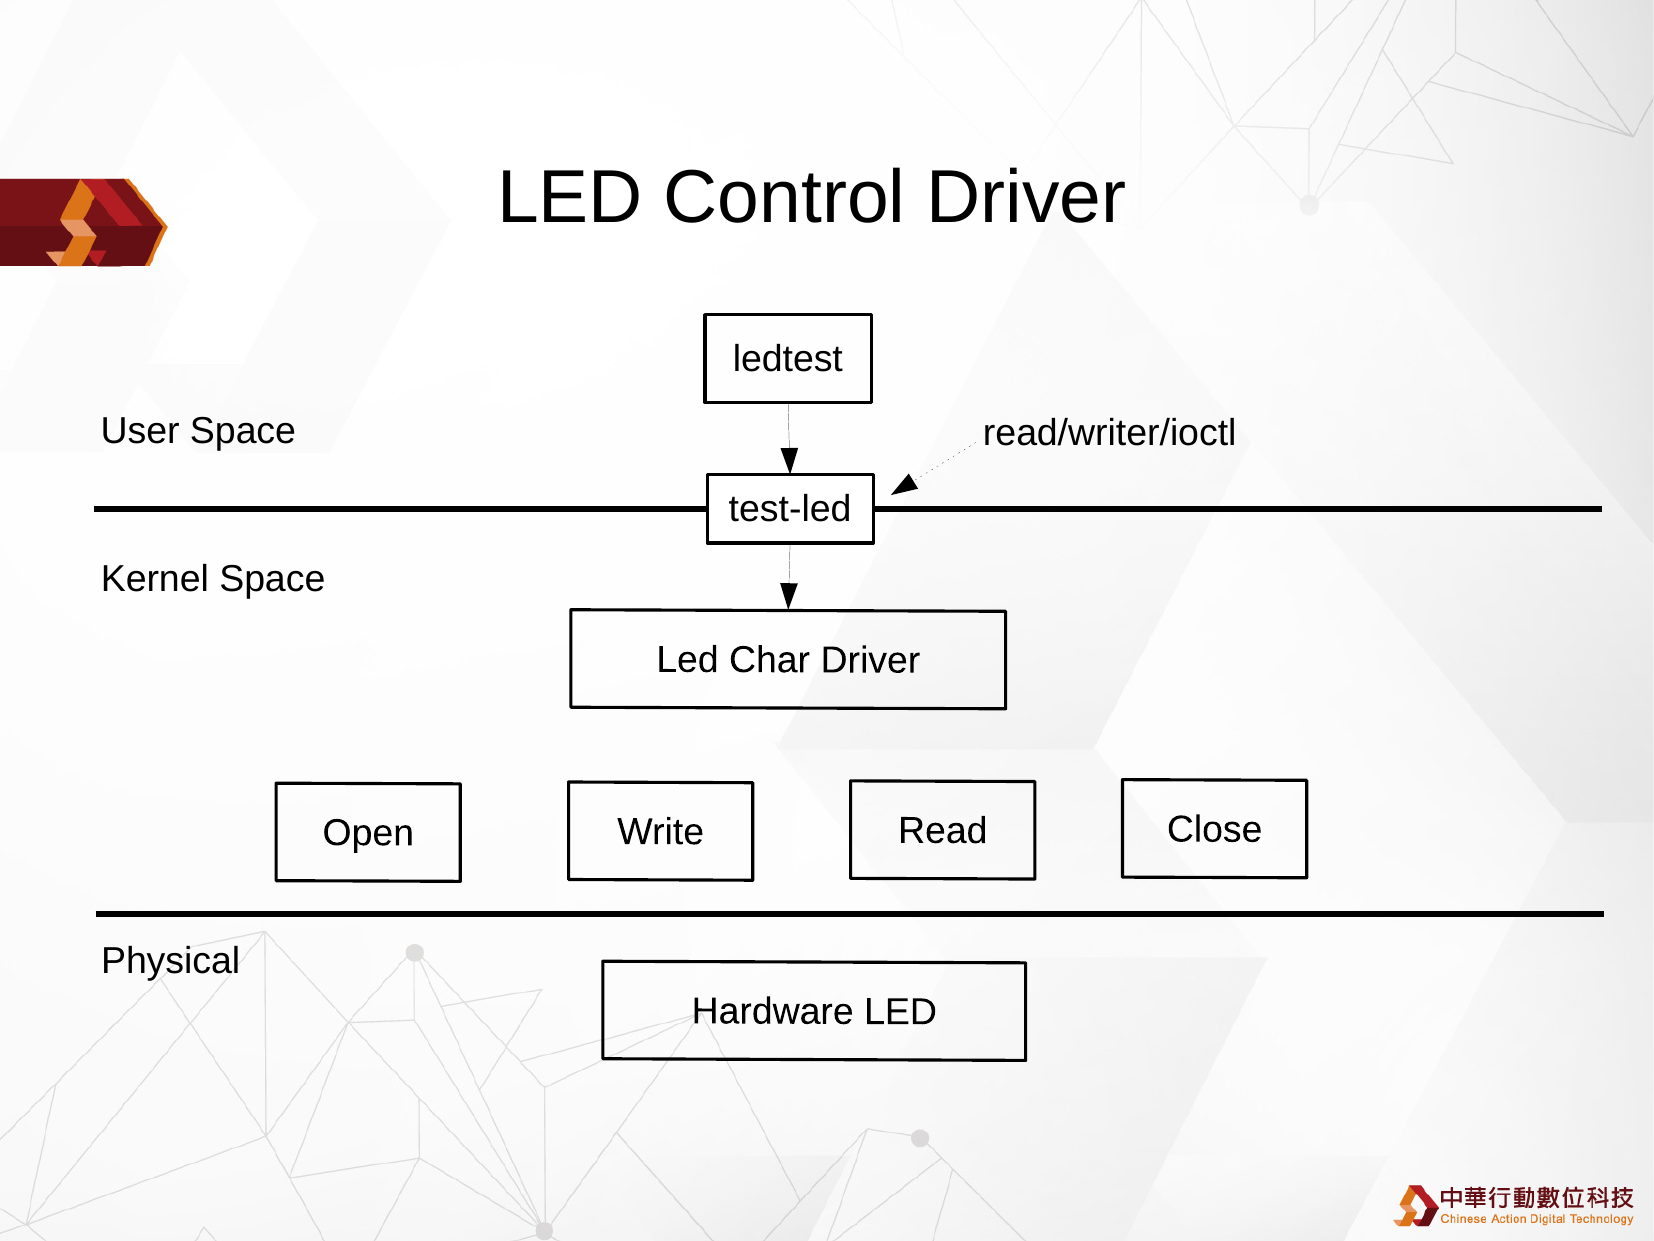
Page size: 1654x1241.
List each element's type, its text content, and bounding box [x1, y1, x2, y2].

text_box read/writer/ioctl [968, 403, 1307, 461]
text_box Kernel Space [85, 549, 463, 607]
picture [0, 0, 1654, 1241]
text_box Read [850, 780, 1035, 880]
text_box Hardware LED [602, 961, 1026, 1061]
text_box Led Char Driver [570, 609, 1006, 709]
text_box test-led [707, 474, 874, 543]
text_box Close [1122, 779, 1307, 878]
text_box User Space [85, 402, 463, 460]
title LED Control Driver [118, 112, 1506, 281]
text_box Open [276, 783, 461, 882]
text_box ledtest [705, 314, 872, 403]
text_box Physical [86, 932, 464, 989]
text_box Write [568, 782, 753, 881]
